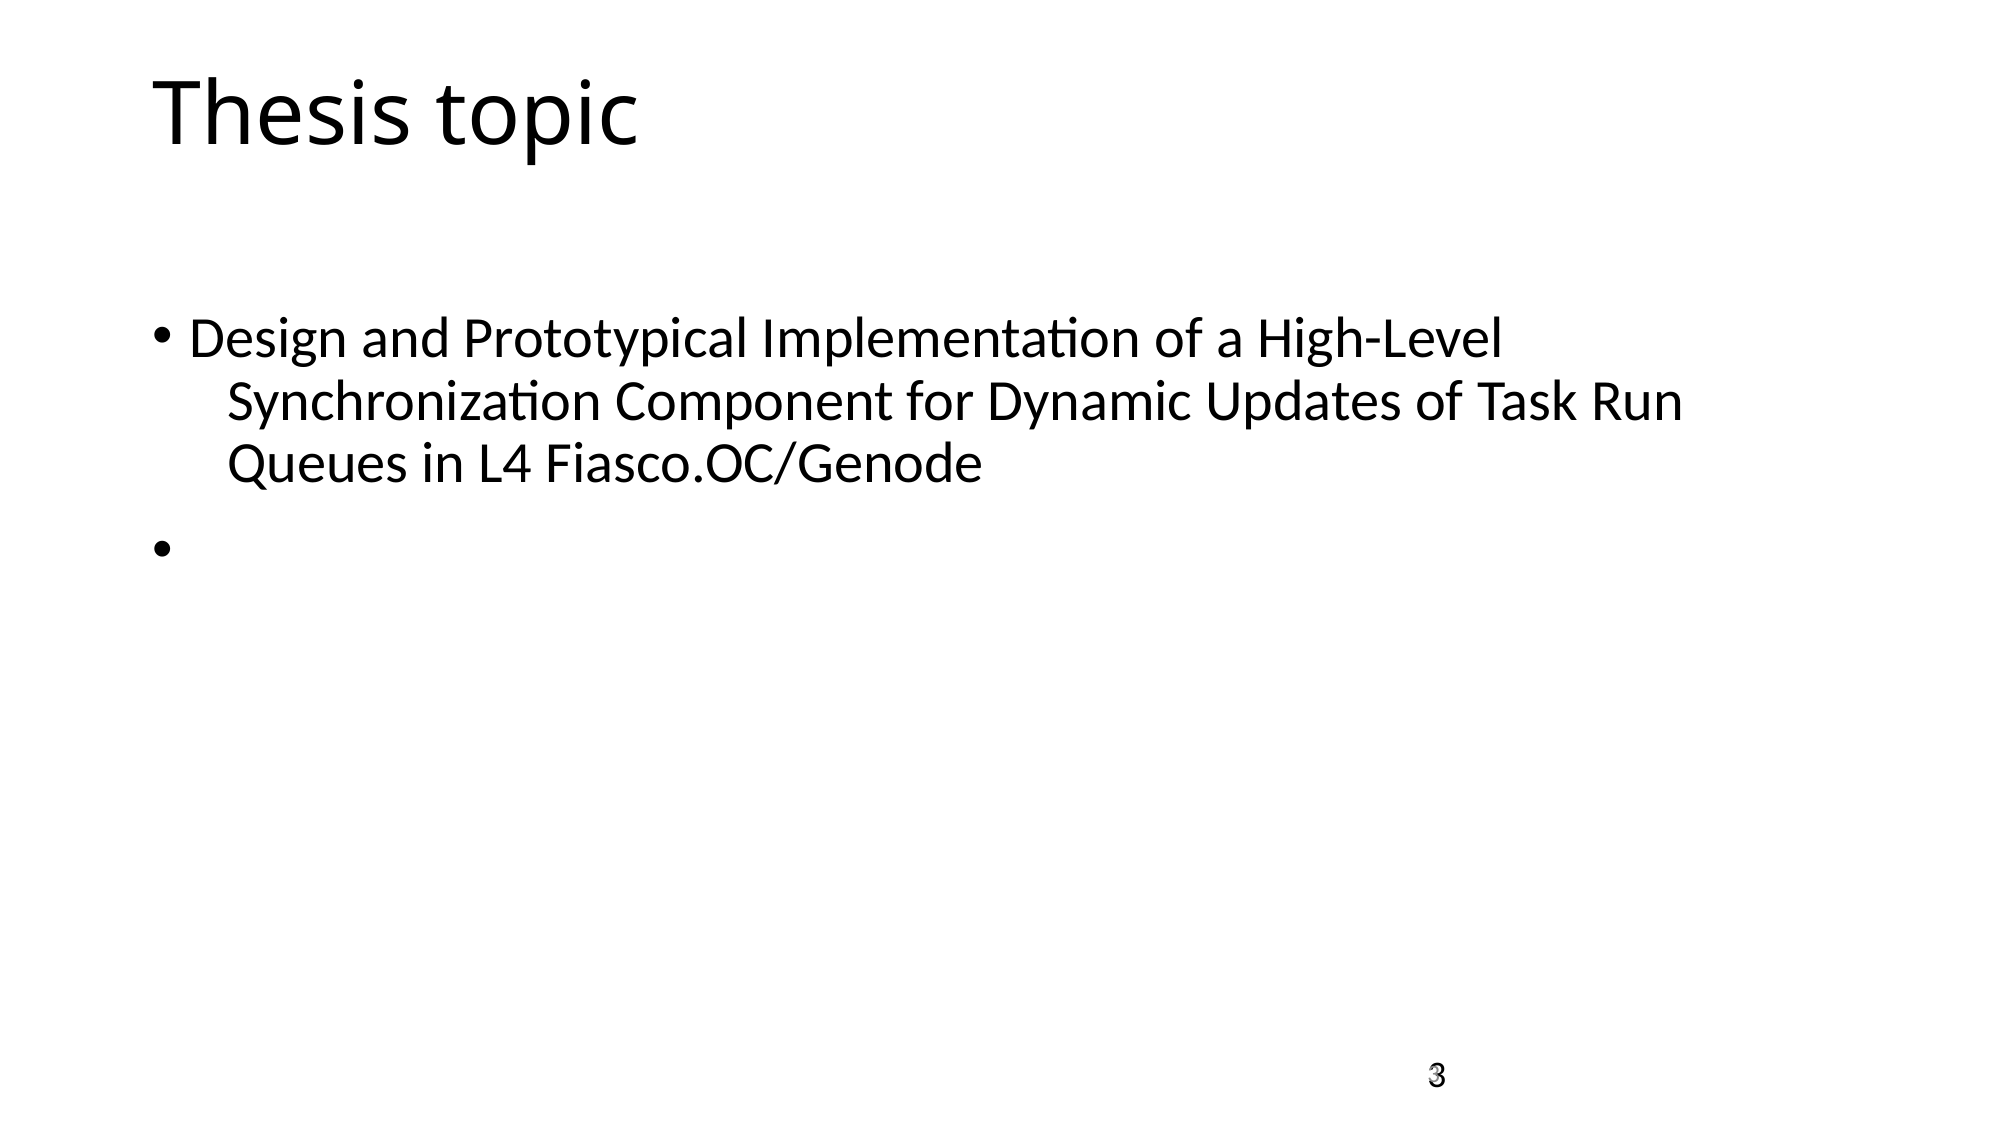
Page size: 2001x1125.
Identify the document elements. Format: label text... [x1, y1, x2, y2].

text_box 3 [1412, 1042, 1863, 1103]
list Design and Prototypical Implementation of a High-Level Synchronization Component for Dynamic Updates of Task Run Queues in L4 Fiasco.OC/Genode [137, 299, 1863, 1014]
title Thesis topic [137, 59, 1863, 278]
